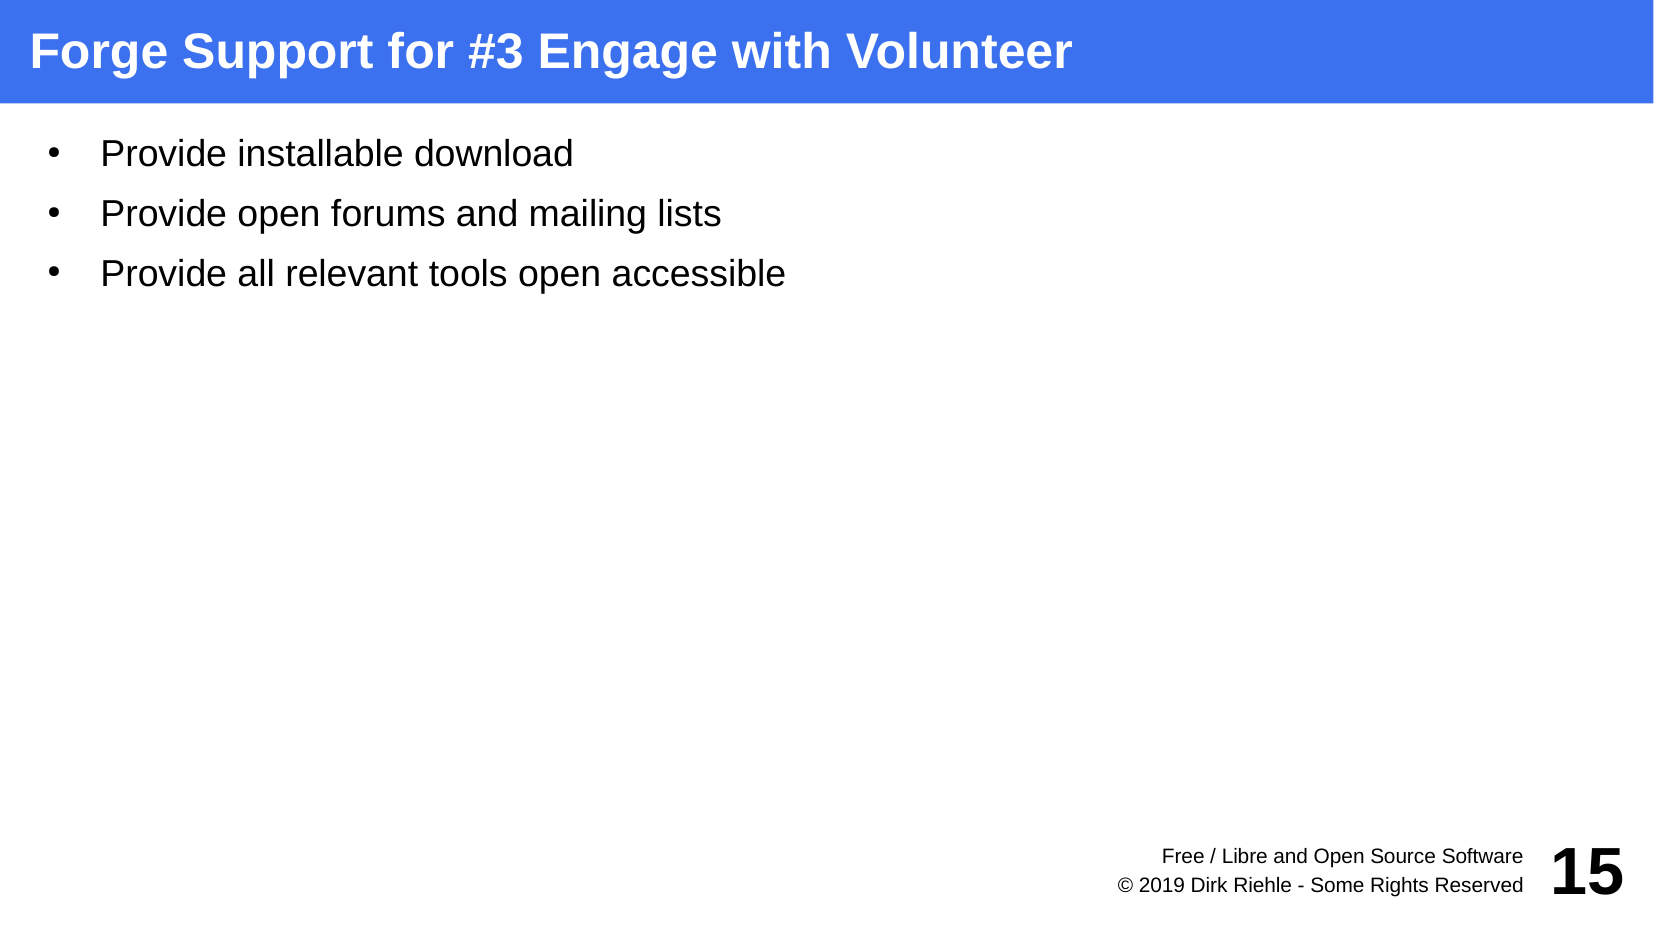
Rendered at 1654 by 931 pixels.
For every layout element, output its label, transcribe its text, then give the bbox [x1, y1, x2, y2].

list Provide installable download Provide open forums and mailing lists Provide all relevant tools open accessible [29, 132, 1625, 813]
title Forge Support for #3 Engage with Volunteer [0, 0, 1654, 104]
